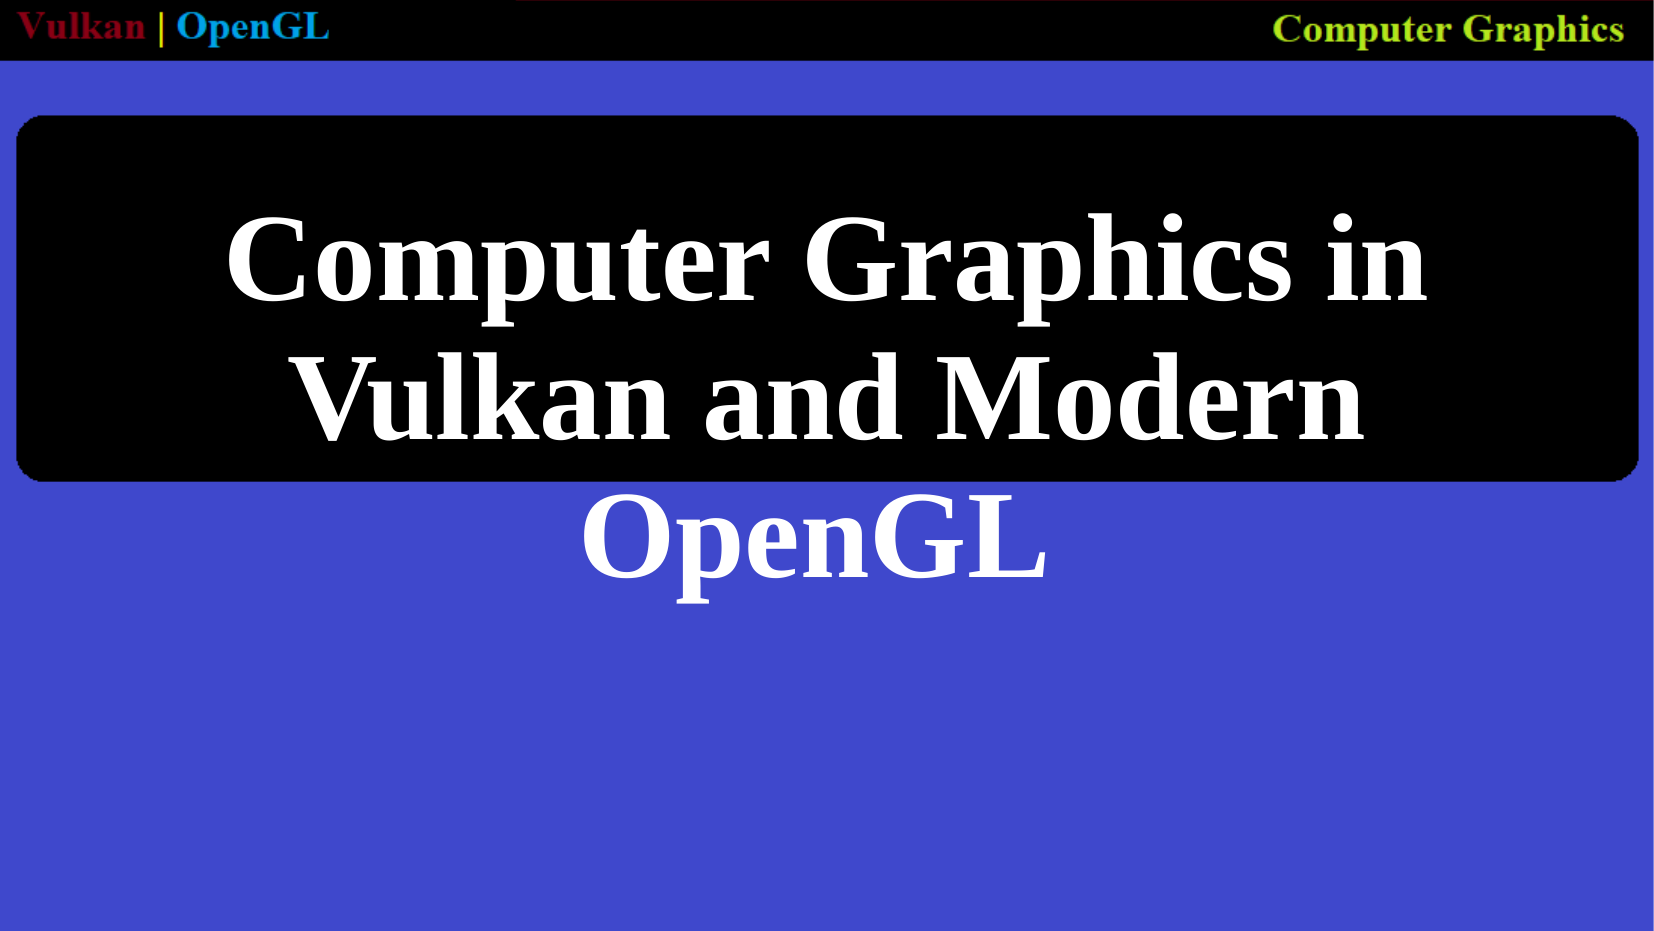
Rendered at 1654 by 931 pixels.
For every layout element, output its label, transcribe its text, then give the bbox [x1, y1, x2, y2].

picture [0, 0, 1654, 931]
subtitle Computer Graphics in Vulkan and Modern OpenGL [82, 37, 1571, 757]
